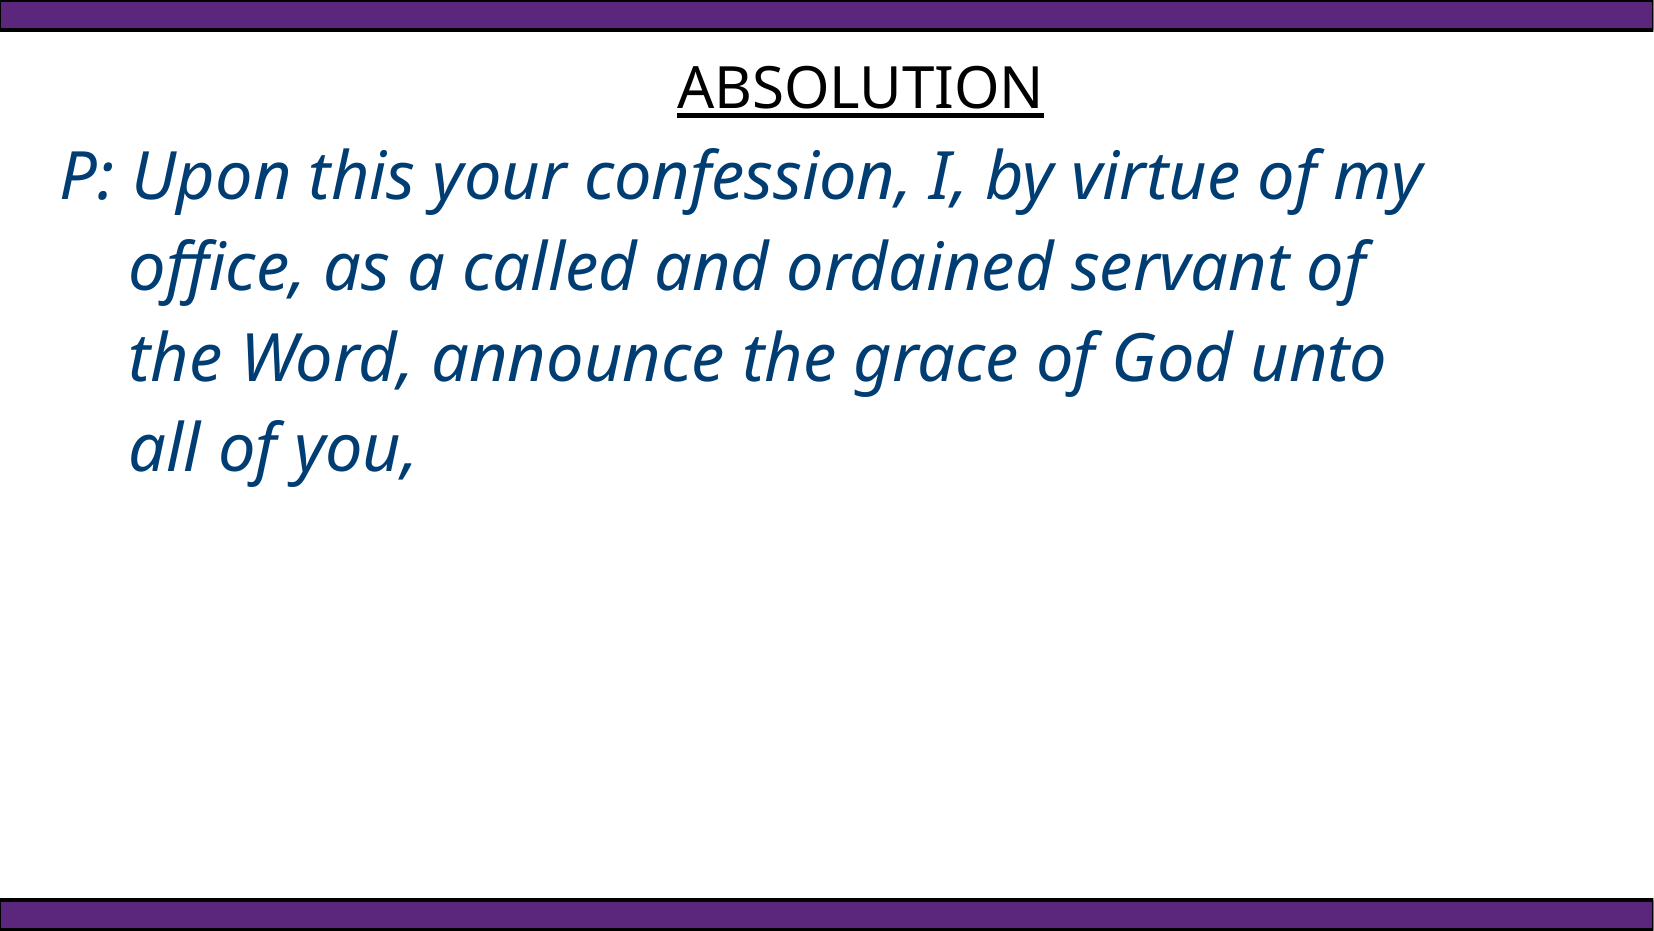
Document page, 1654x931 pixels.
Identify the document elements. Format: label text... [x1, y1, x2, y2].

text_box [0, 0, 1654, 31]
text_box [0, 900, 1654, 931]
text_box ABSOLUTION P: Upon this your confession, I, by virtue of my office, as a called and ordained servant of the Word, announce the grace of God unto all of you, [45, 30, 1591, 489]
